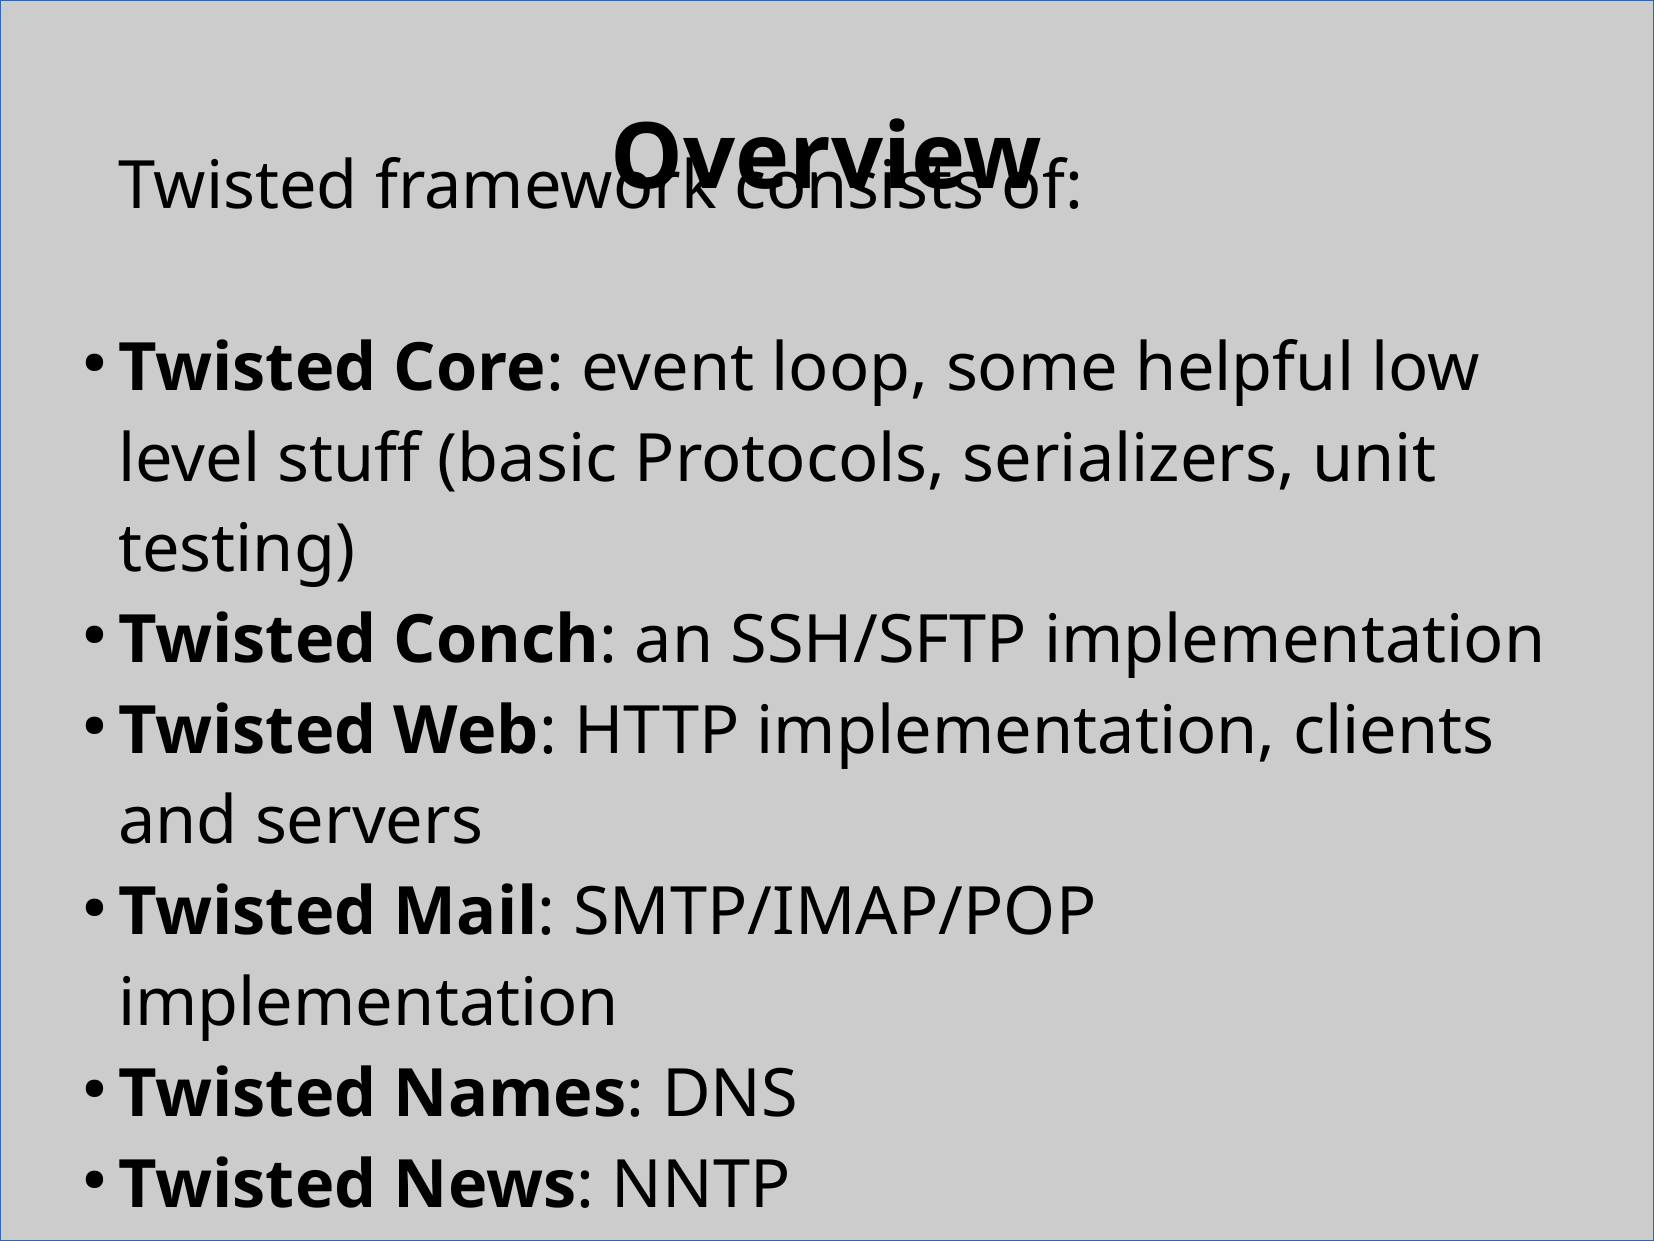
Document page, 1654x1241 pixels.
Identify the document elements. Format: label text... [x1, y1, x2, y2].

subtitle Twisted framework consists of: Twisted Core: event loop, some helpful low level stuff (basic Protocols, serializers, unit testing) Twisted Conch: an SSH/SFTP implementation Twisted Web: HTTP implementation, clients and servers Twisted Mail: SMTP/IMAP/POP implementation Twisted Names: DNS Twisted News: NNTP [82, 277, 1571, 1178]
text_box [0, 0, 1654, 1241]
title Overview [82, 49, 1571, 257]
